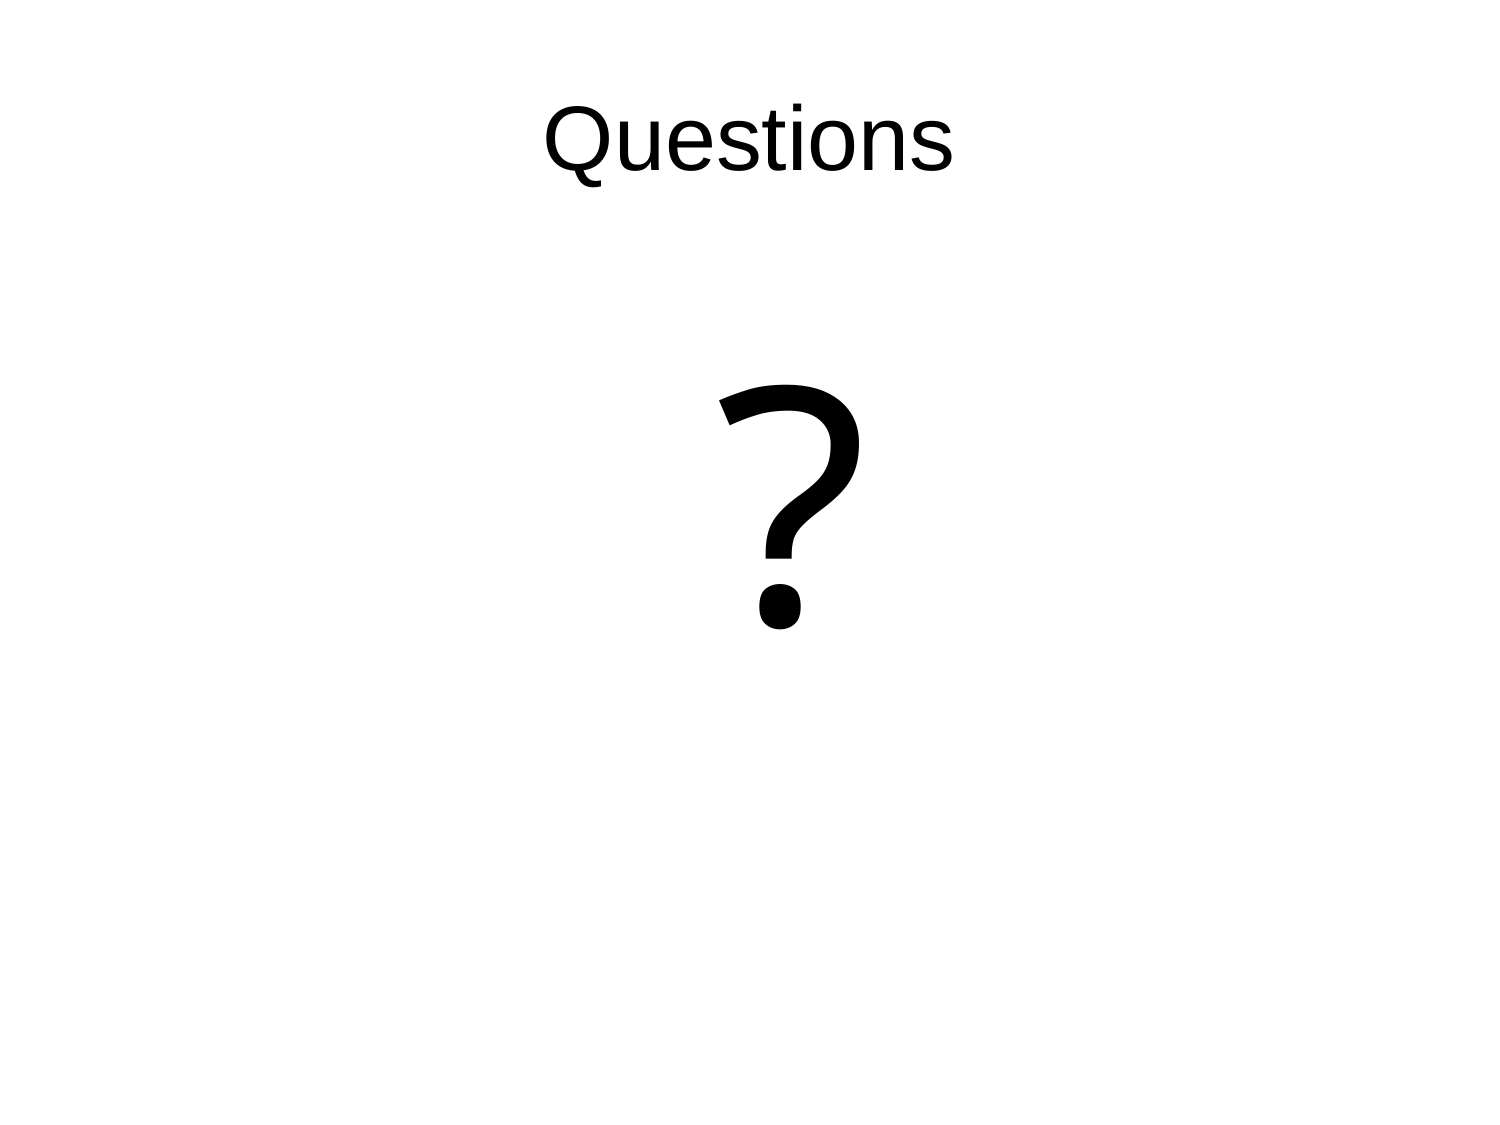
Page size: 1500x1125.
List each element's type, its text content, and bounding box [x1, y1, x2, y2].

title Questions [74, 44, 1425, 233]
list ? [74, 262, 1425, 1005]
